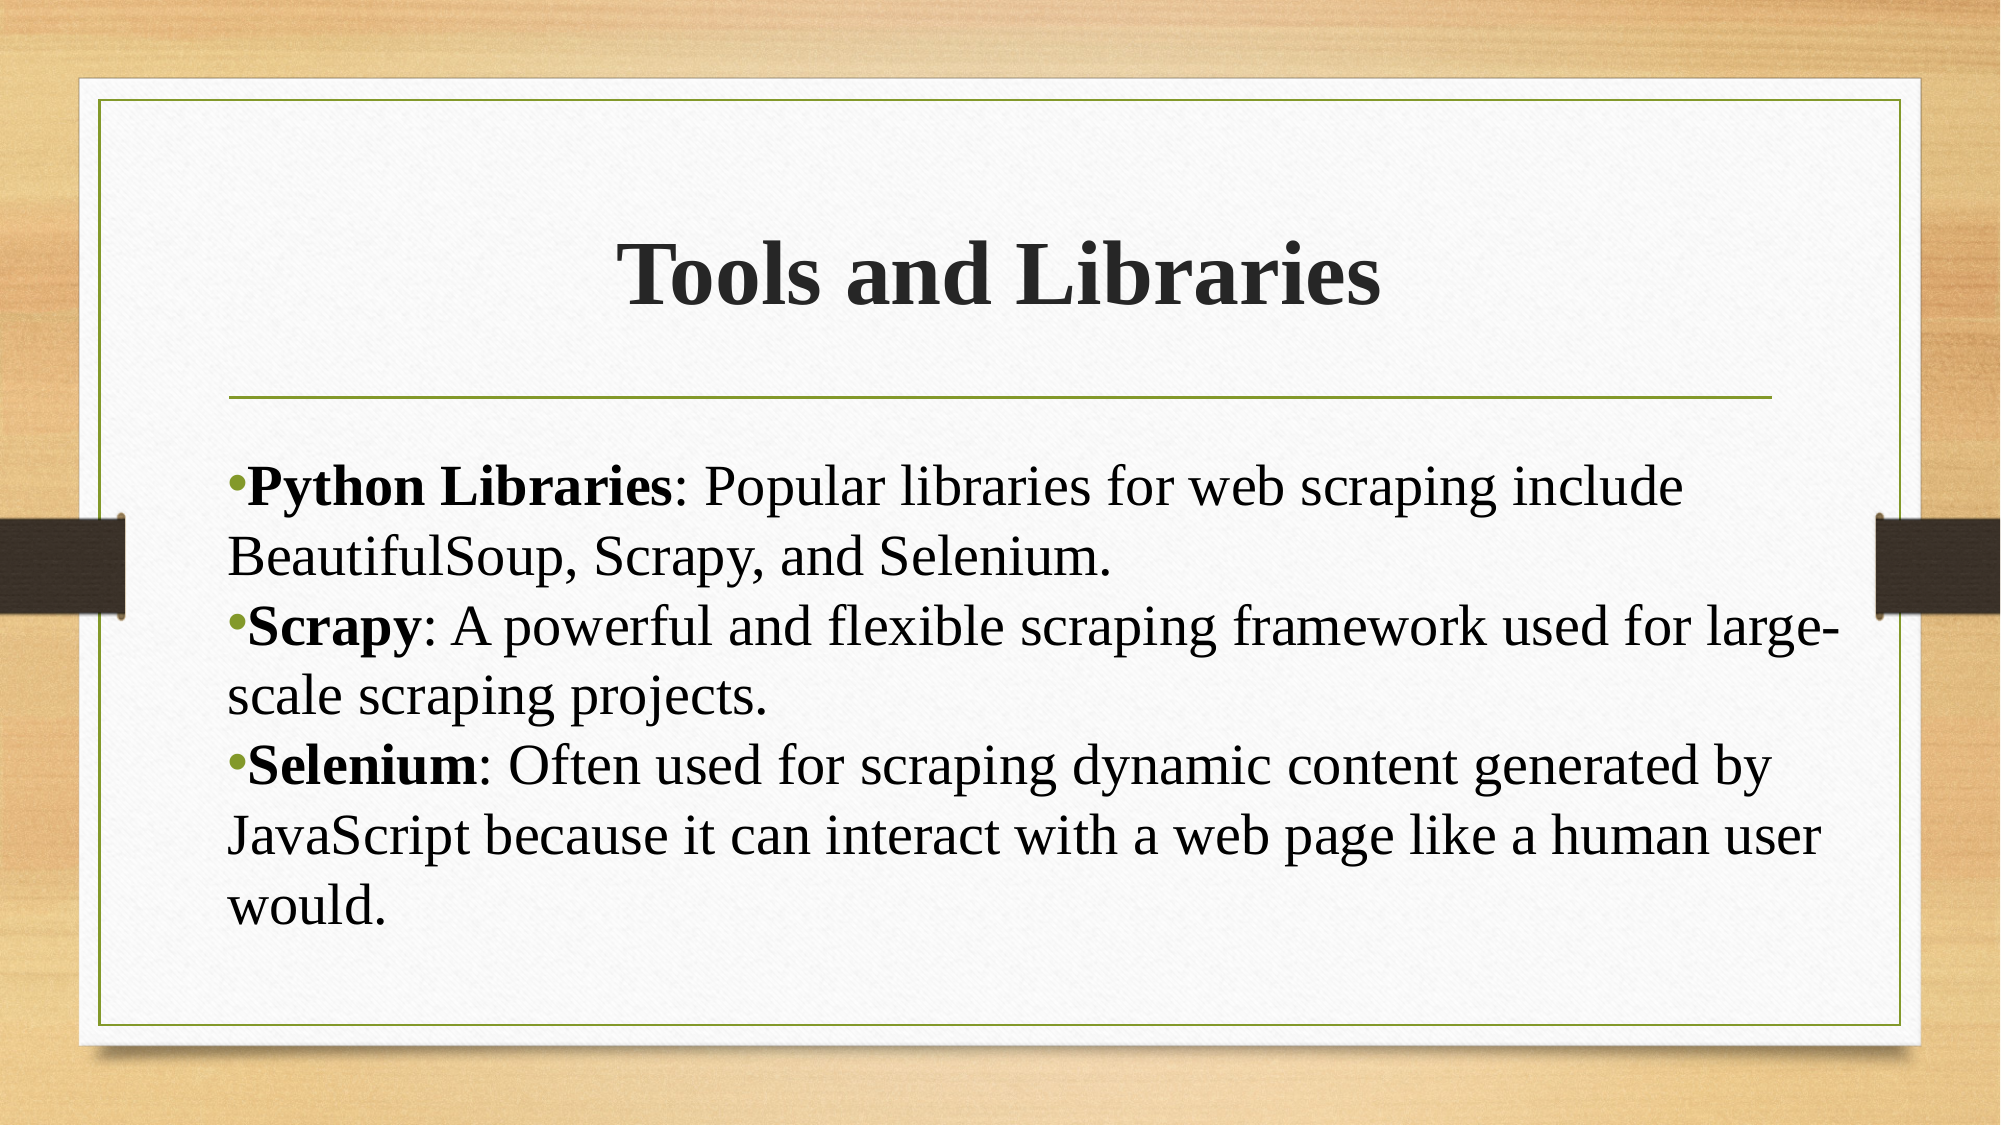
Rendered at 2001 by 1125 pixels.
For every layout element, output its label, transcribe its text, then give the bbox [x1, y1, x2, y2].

list Python Libraries: Popular libraries for web scraping include BeautifulSoup, Scrapy, and Selenium. Scrapy: A powerful and flexible scraping framework used for large-scale scraping projects. Selenium: Often used for scraping dynamic content generated by JavaScript because it can interact with a web page like a human user would. [212, 436, 1864, 947]
title Tools and Libraries [212, 161, 1788, 376]
